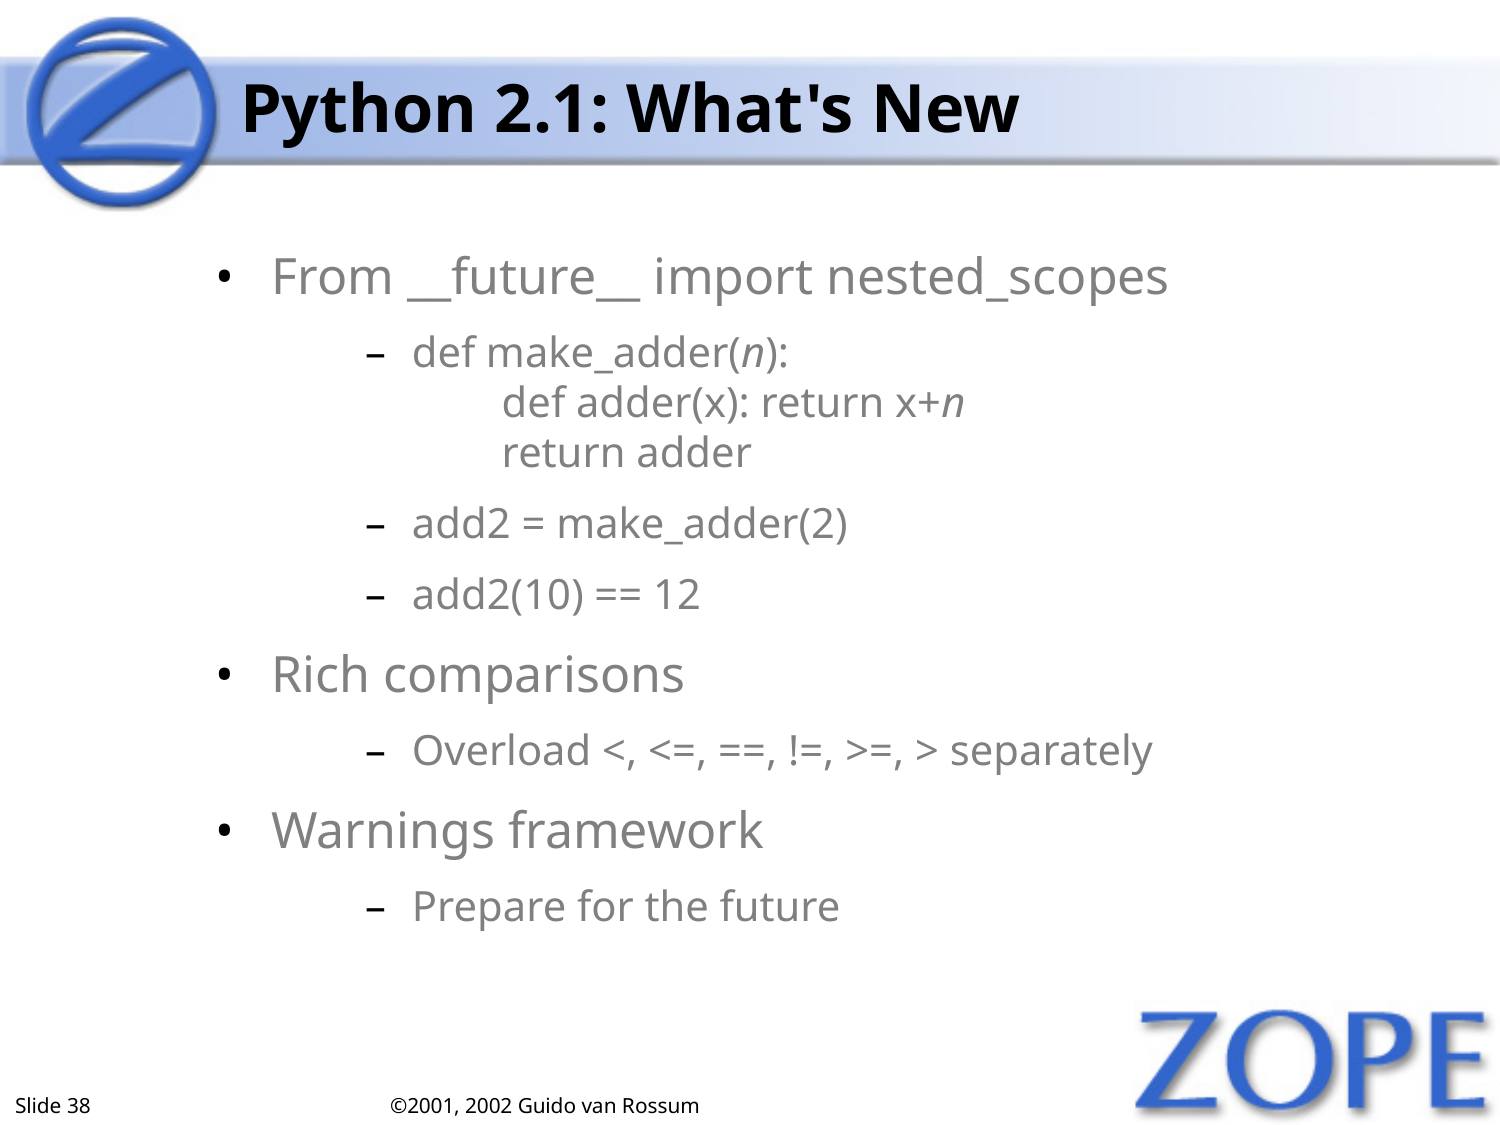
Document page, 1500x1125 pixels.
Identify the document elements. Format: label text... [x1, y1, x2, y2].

list From __future__ import nested_scopes def make_adder(n): def adder(x): return x+n return adder add2 = make_adder(2) add2(10) == 12 Rich comparisons Overload <, <=, ==, !=, >=, > separately Warnings framework Prepare for the future [200, 237, 1388, 1001]
title Python 2.1: What's New [225, 50, 1467, 163]
